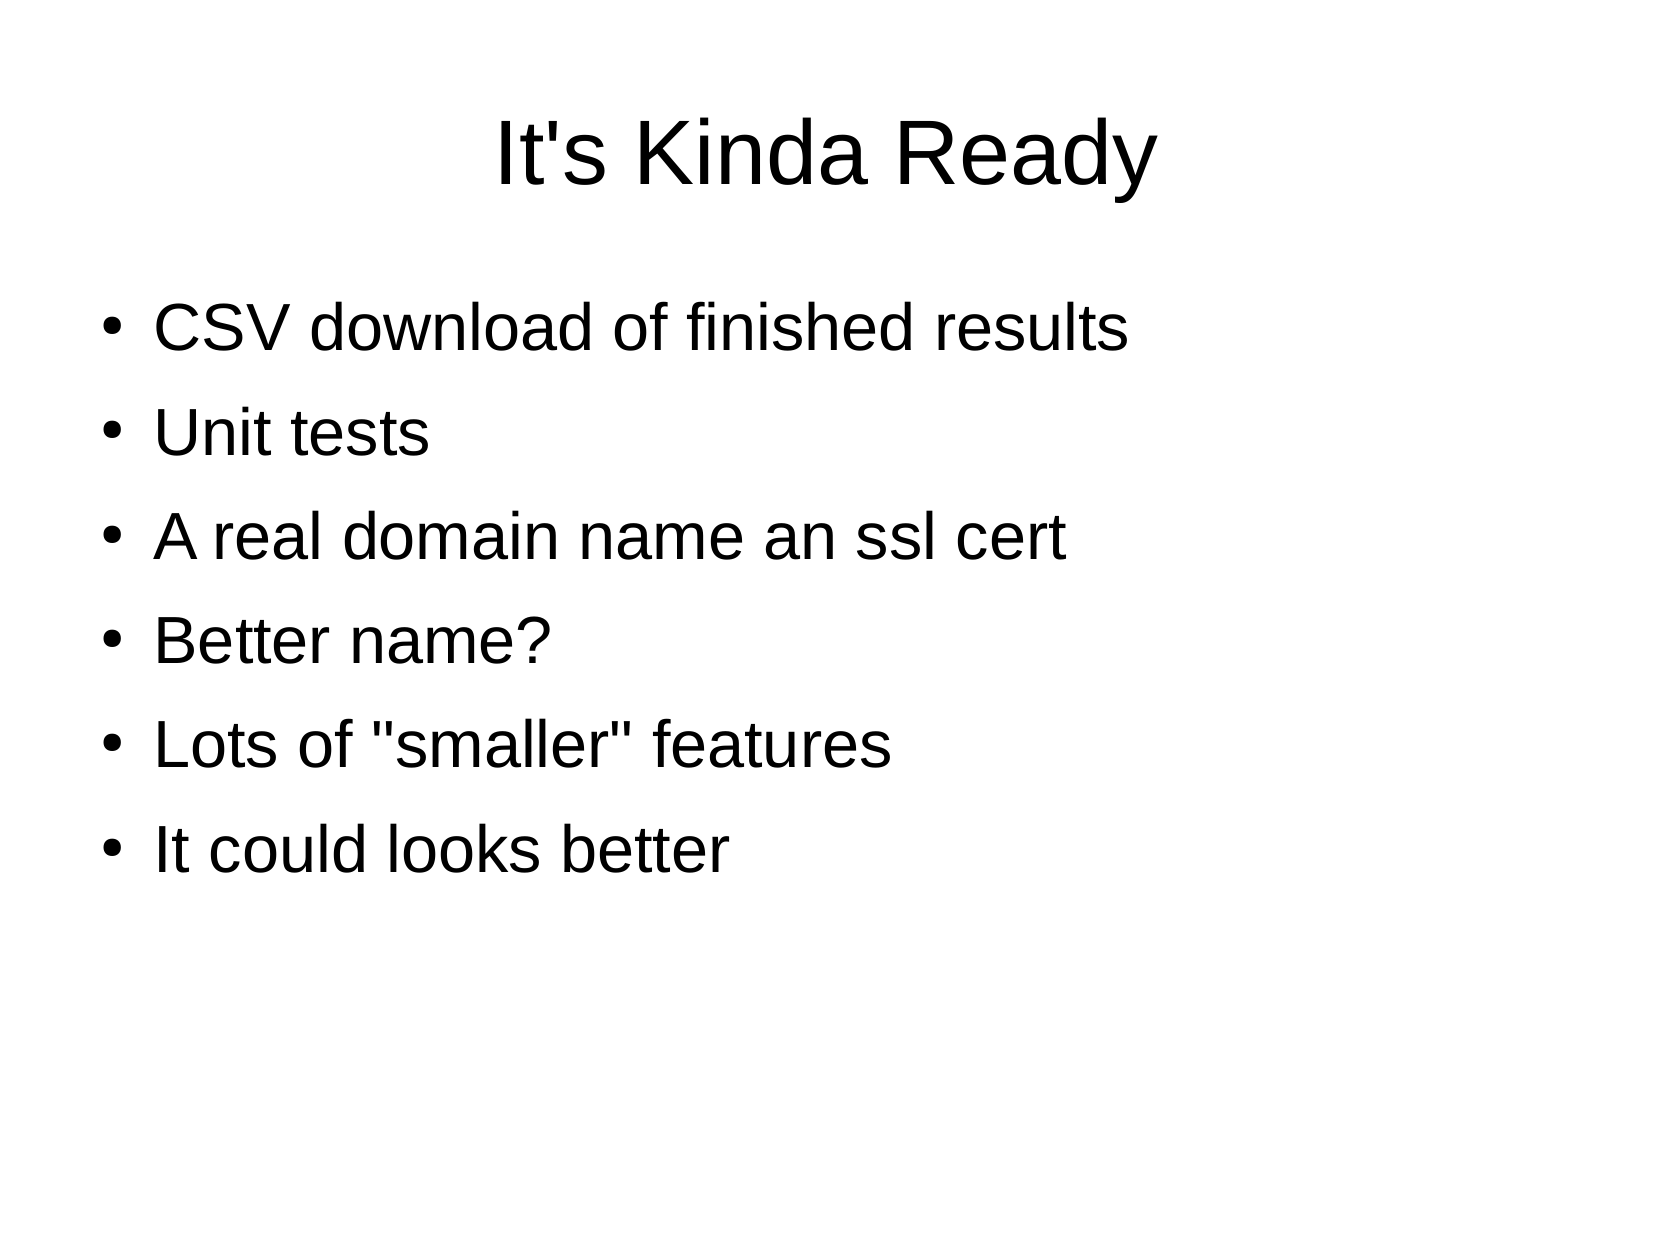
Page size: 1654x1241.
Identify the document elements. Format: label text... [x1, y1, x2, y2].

list CSV download of finished results Unit tests A real domain name an ssl cert Better name? Lots of "smaller" features It could looks better [82, 290, 1571, 1010]
title It's Kinda Ready [82, 49, 1571, 257]
